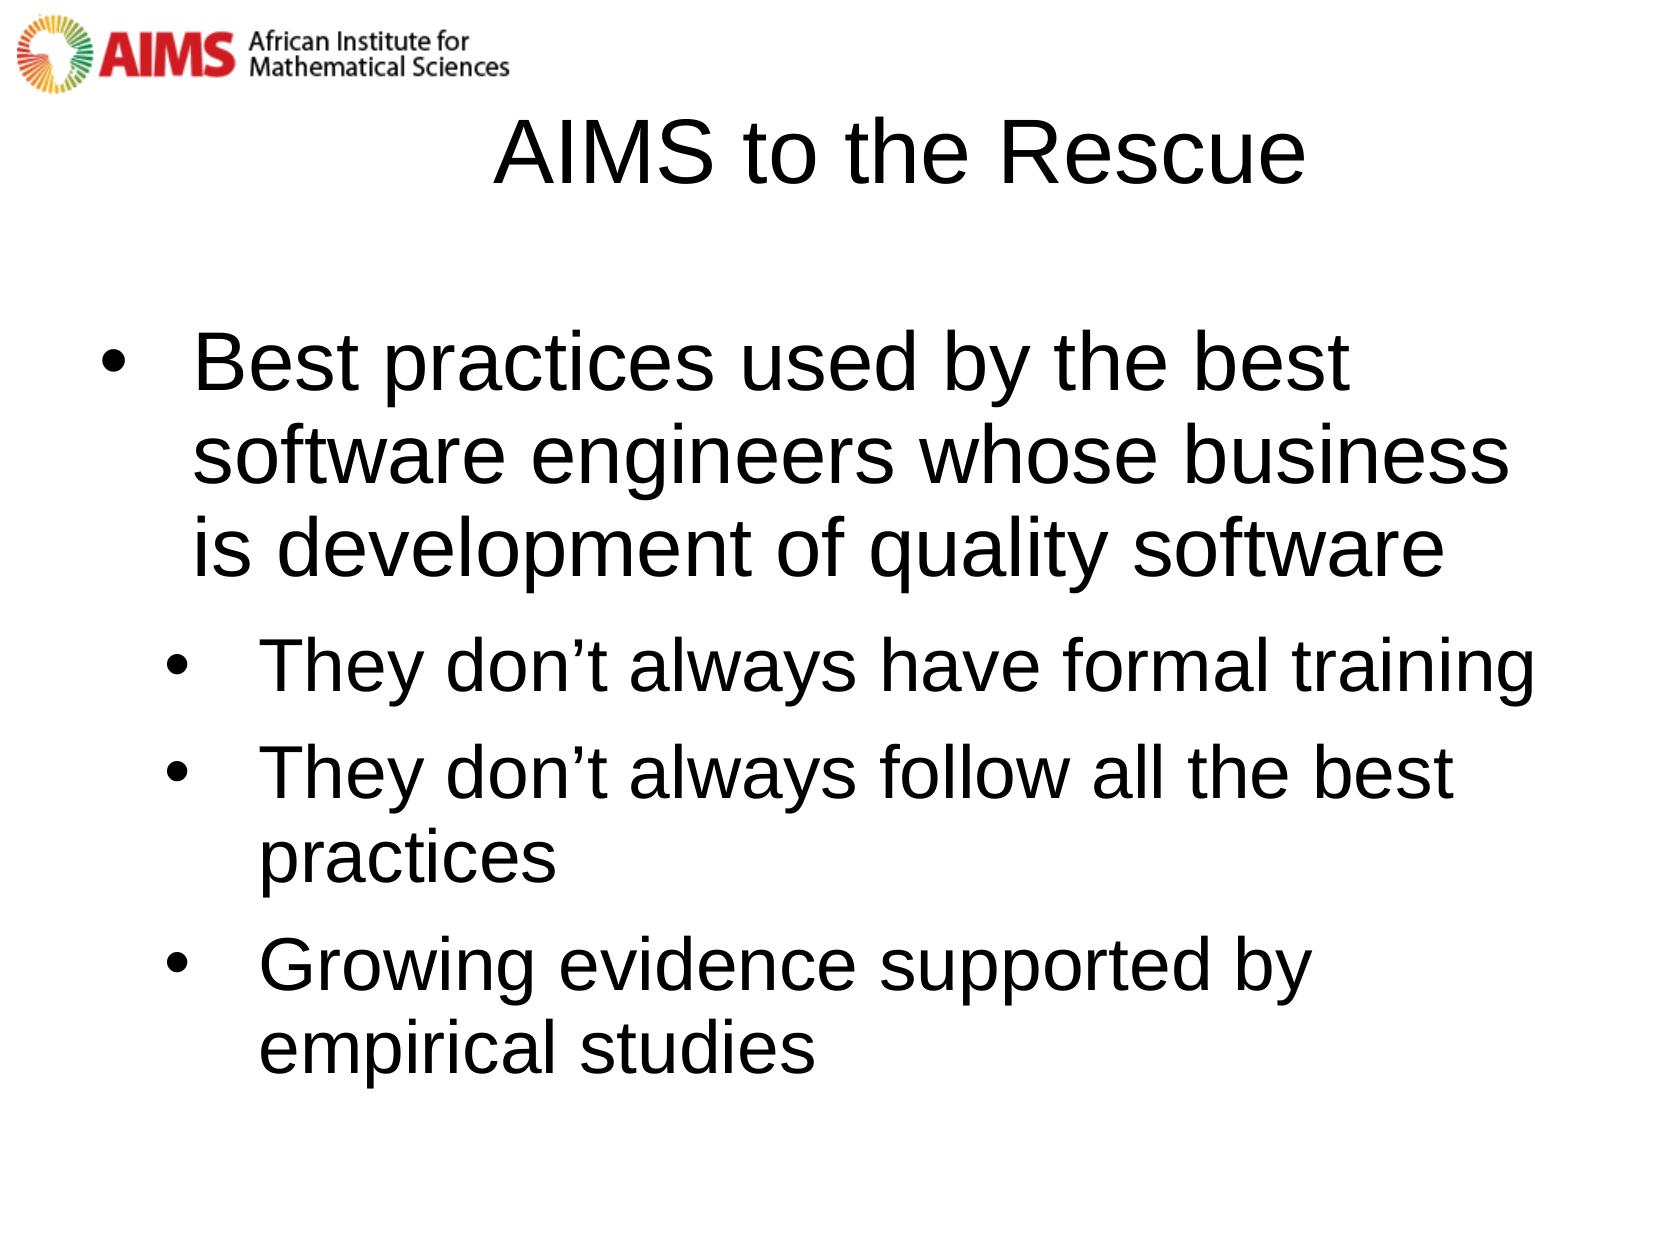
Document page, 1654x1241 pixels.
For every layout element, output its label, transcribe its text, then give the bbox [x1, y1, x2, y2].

picture [17, 14, 511, 94]
list Best practices used by the best software engineers whose business is development of quality software They don’t always have formal training They don’t always follow all the best practices Growing evidence supported by empirical studies [82, 308, 1572, 1207]
title AIMS to the Rescue [231, 49, 1572, 257]
